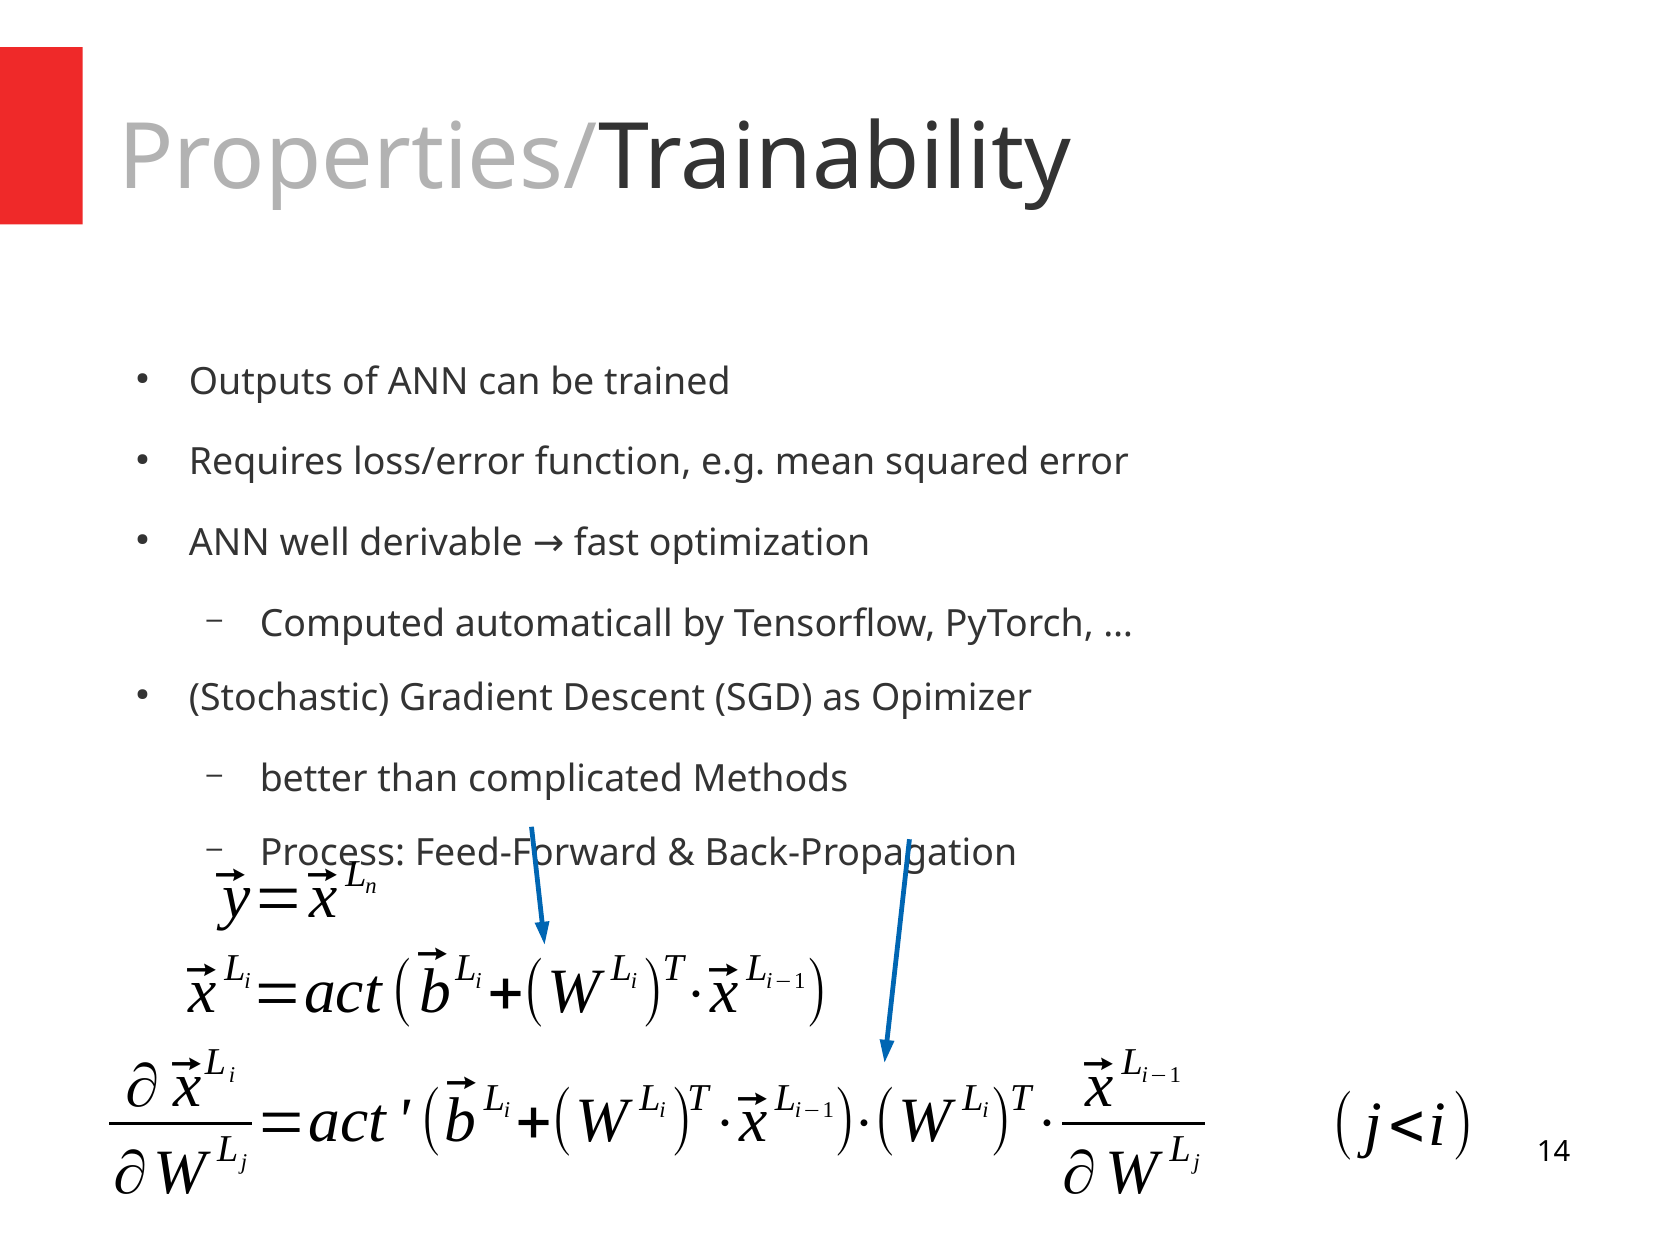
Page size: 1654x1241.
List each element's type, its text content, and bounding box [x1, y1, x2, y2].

chart [168, 944, 845, 1030]
chart [1316, 1086, 1489, 1164]
chart [198, 850, 395, 931]
list Outputs of ANN can be trained Requires loss/error function, e.g. mean squared error ANN well derivable → fast optimization Computed automaticall by Tensorflow, PyTorch, … (Stochastic) Gradient Descent (SGD) as Opimizer better than complicated Methods Process: Feed-Forward & Back-Propagation [118, 354, 1535, 1074]
chart [89, 1038, 1222, 1209]
title Properties/Trainability [118, 49, 1571, 257]
